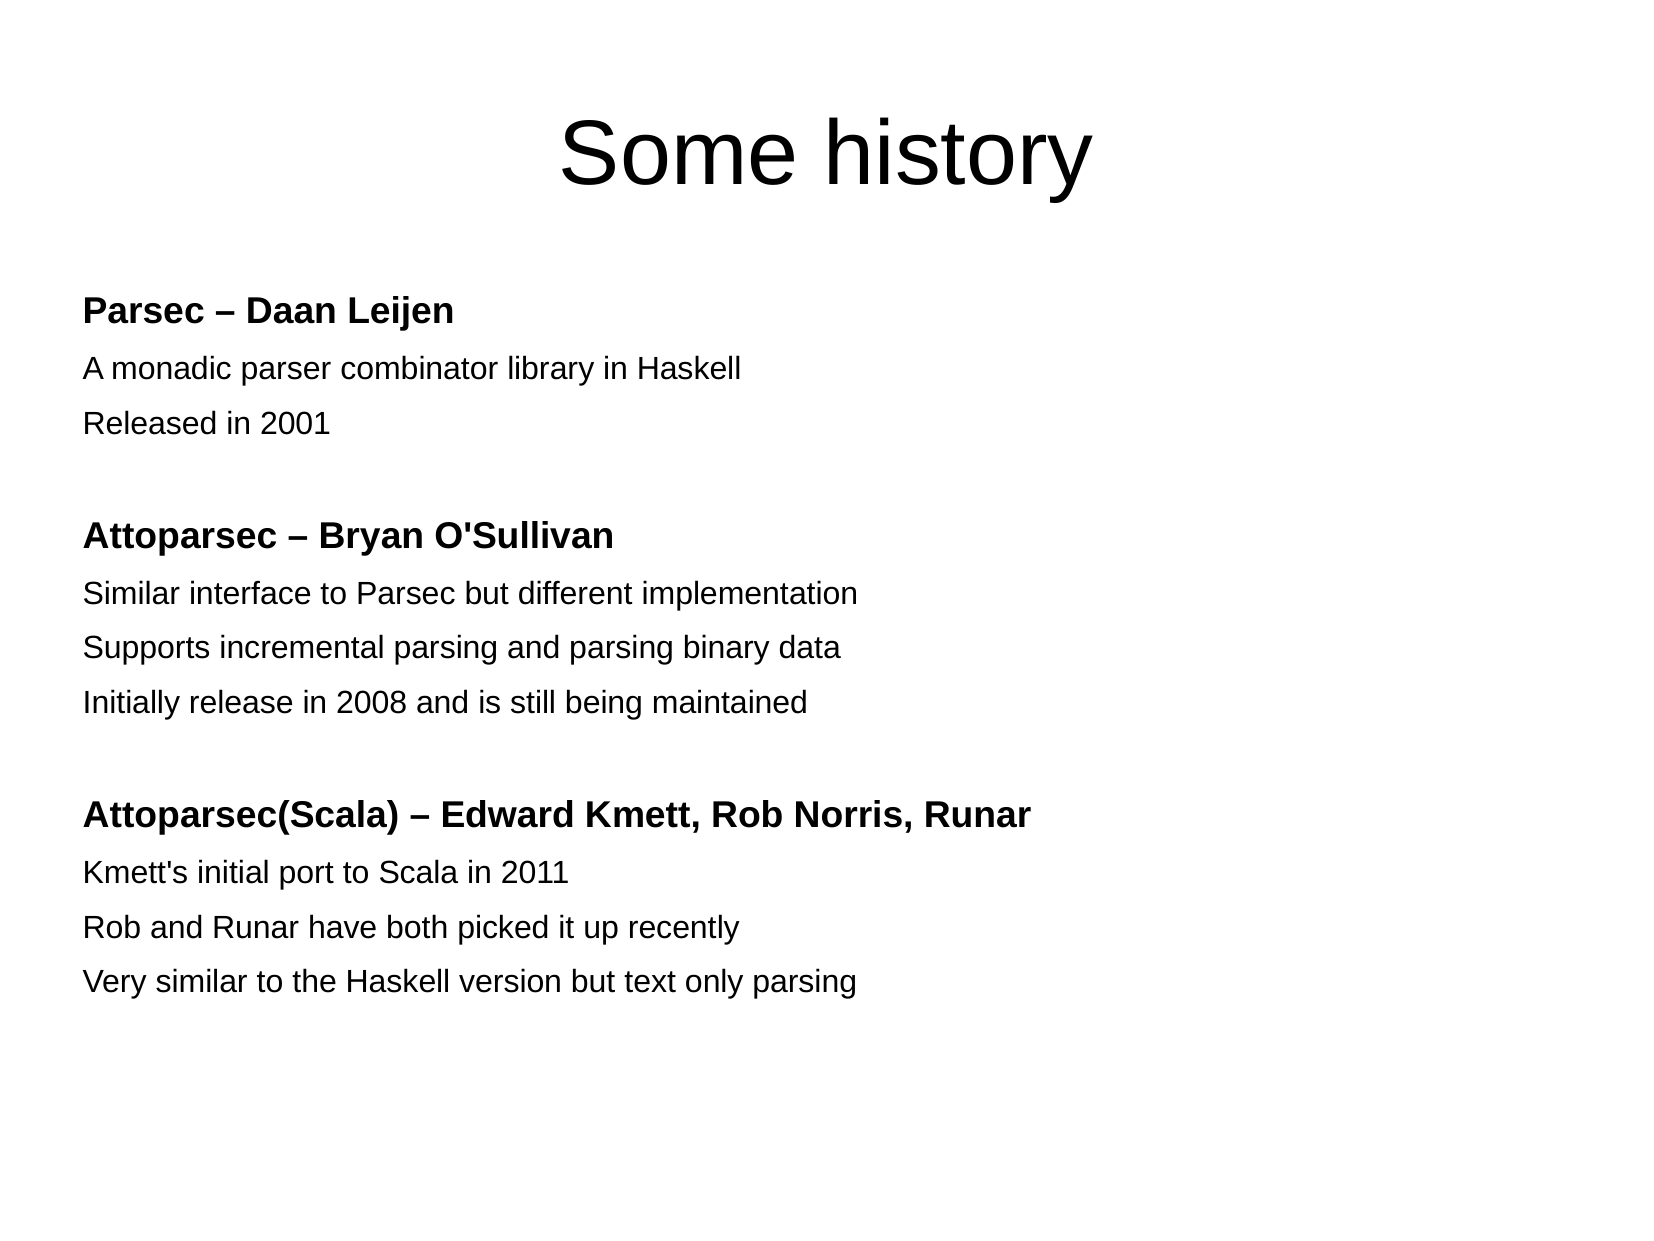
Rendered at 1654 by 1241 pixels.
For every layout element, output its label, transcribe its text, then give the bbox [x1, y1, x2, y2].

list Parsec – Daan Leijen A monadic parser combinator library in Haskell Released in 2001 Attoparsec – Bryan O'Sullivan Similar interface to Parsec but different implementation Supports incremental parsing and parsing binary data Initially release in 2008 and is still being maintained Attoparsec(Scala) – Edward Kmett, Rob Norris, Runar Kmett's initial port to Scala in 2011 Rob and Runar have both picked it up recently Very similar to the Haskell version but text only parsing [82, 290, 1538, 1010]
title Some history [82, 49, 1571, 257]
